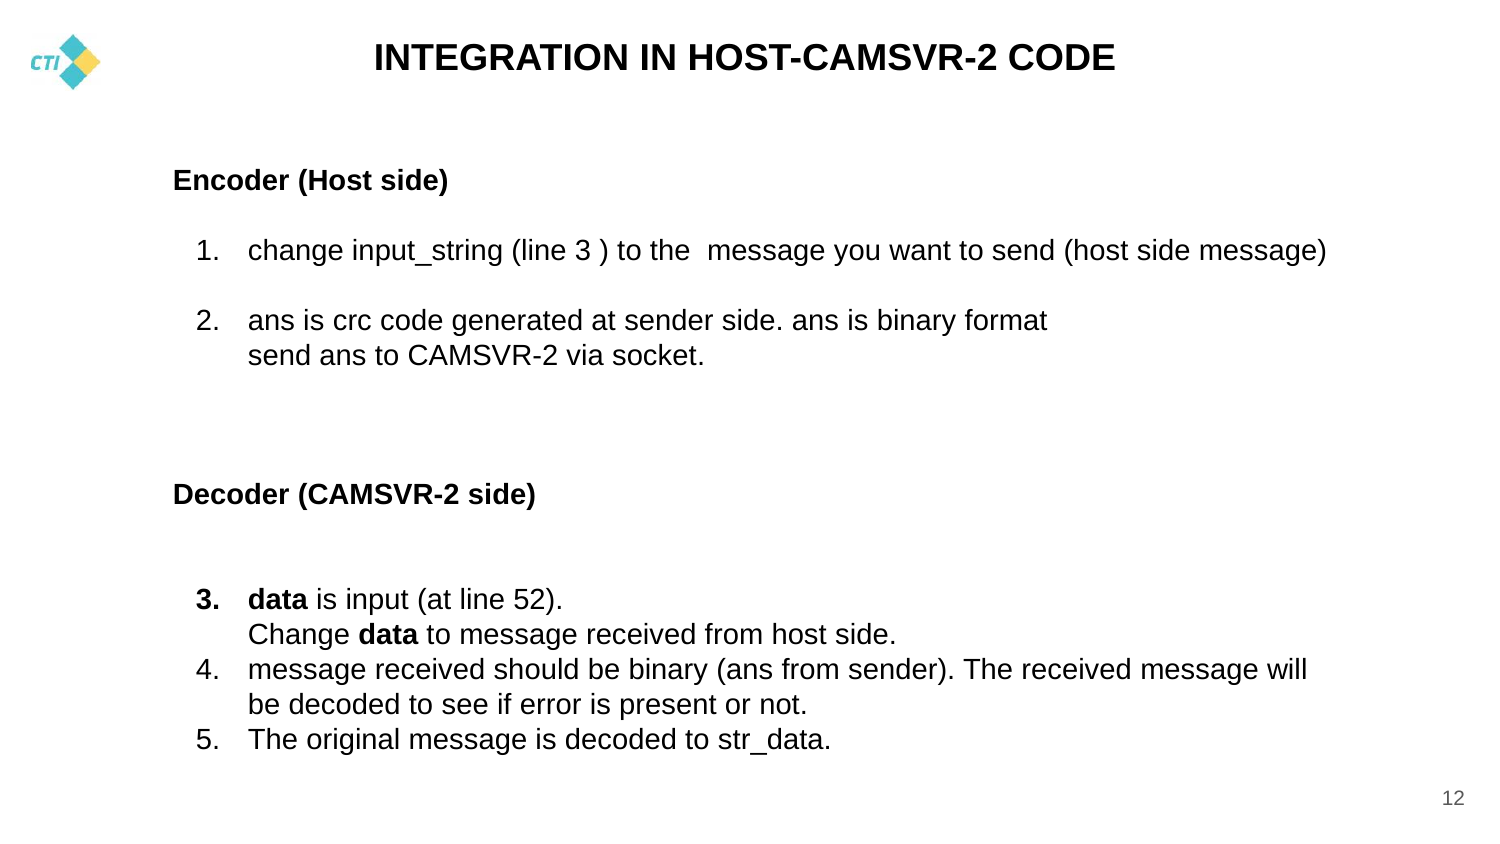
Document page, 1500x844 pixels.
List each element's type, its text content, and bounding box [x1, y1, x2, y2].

picture [31, 33, 101, 91]
text_box Encoder (Host side) change input_string (line 3 ) to the message you want to send (host side message) ans is crc code generated at sender side. ans is binary format send ans to CAMSVR-2 via socket. Decoder (CAMSVR-2 side) data is input (at line 52). Change data to message received from host side. message received should be binary (ans from sender). The received message will be decoded to see if error is present or not. The original message is decoded to str_data. [157, 146, 1351, 760]
text_box INTEGRATION IN HOST-CAMSVR-2 CODE [358, 18, 1142, 107]
slide_number <number> [1389, 764, 1480, 830]
